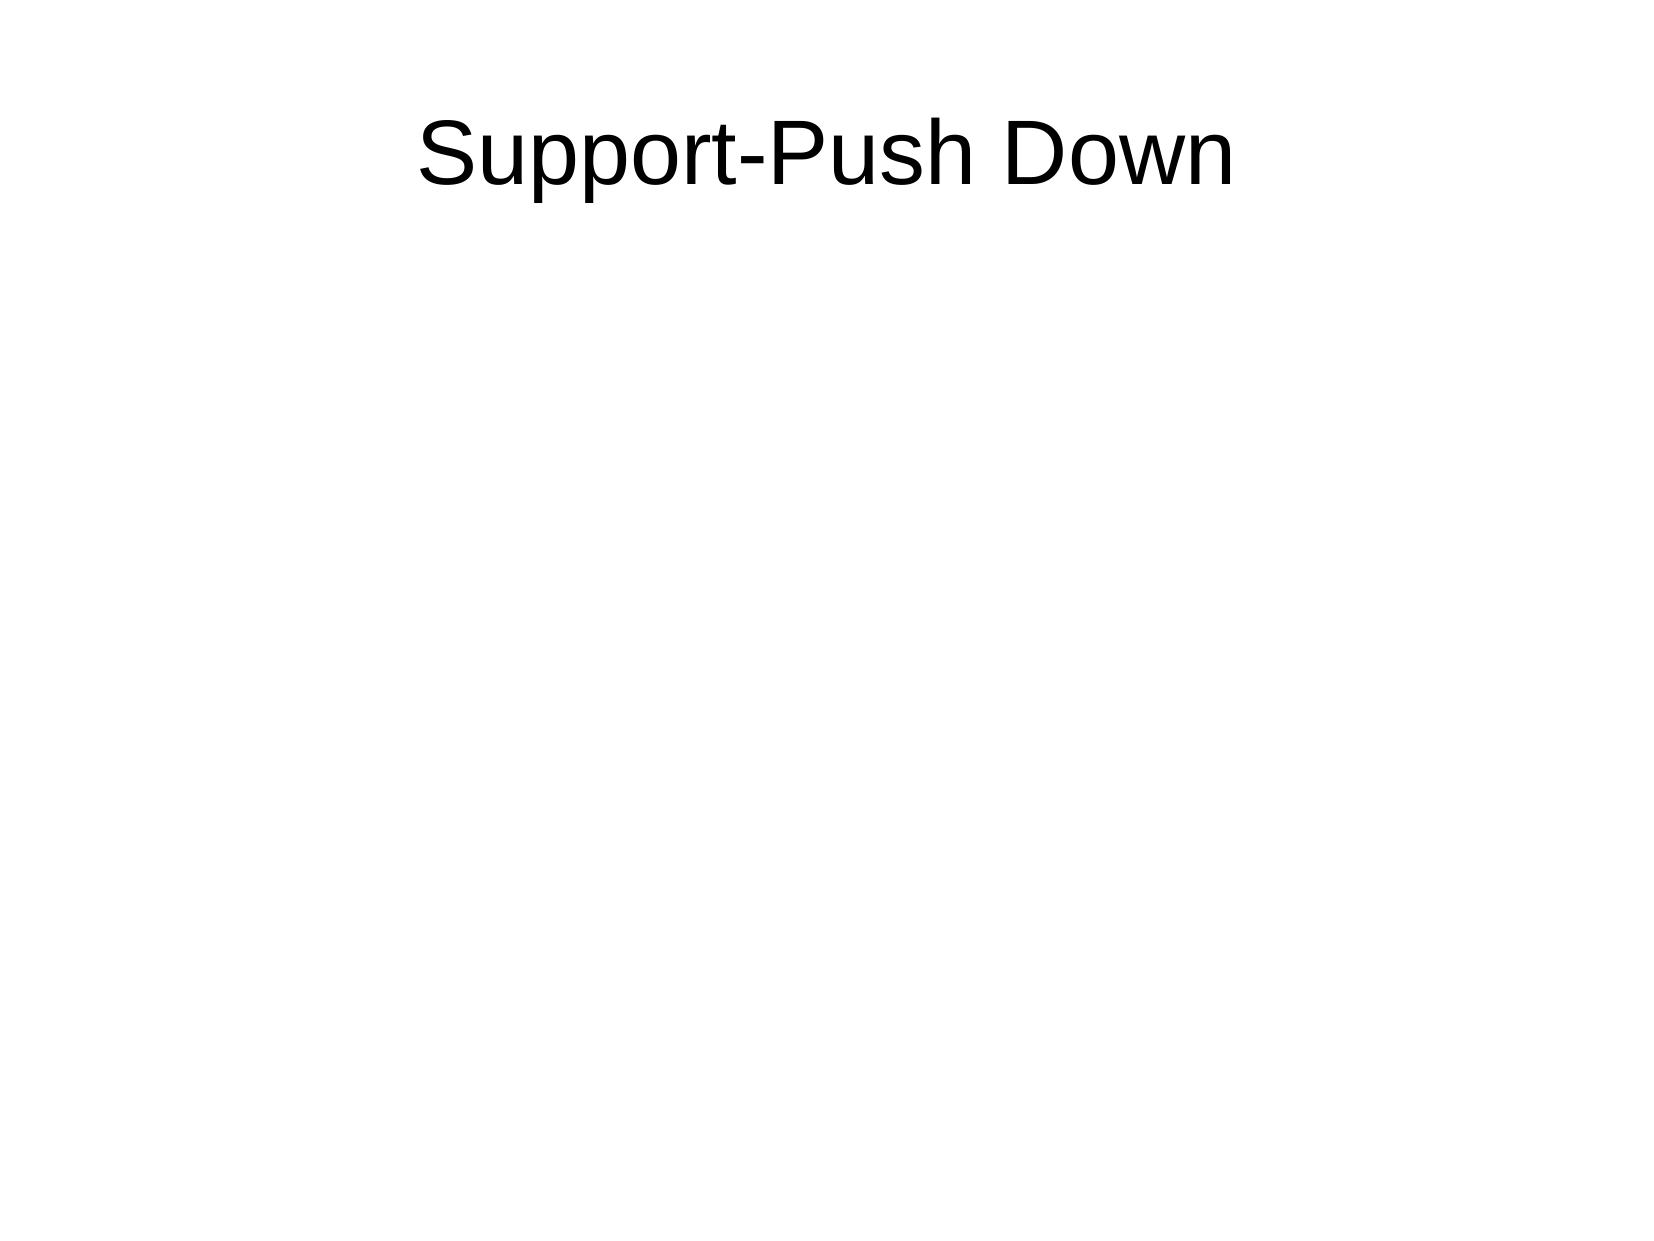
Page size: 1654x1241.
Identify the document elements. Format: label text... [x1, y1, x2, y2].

title Support-Push Down [82, 56, 1571, 250]
